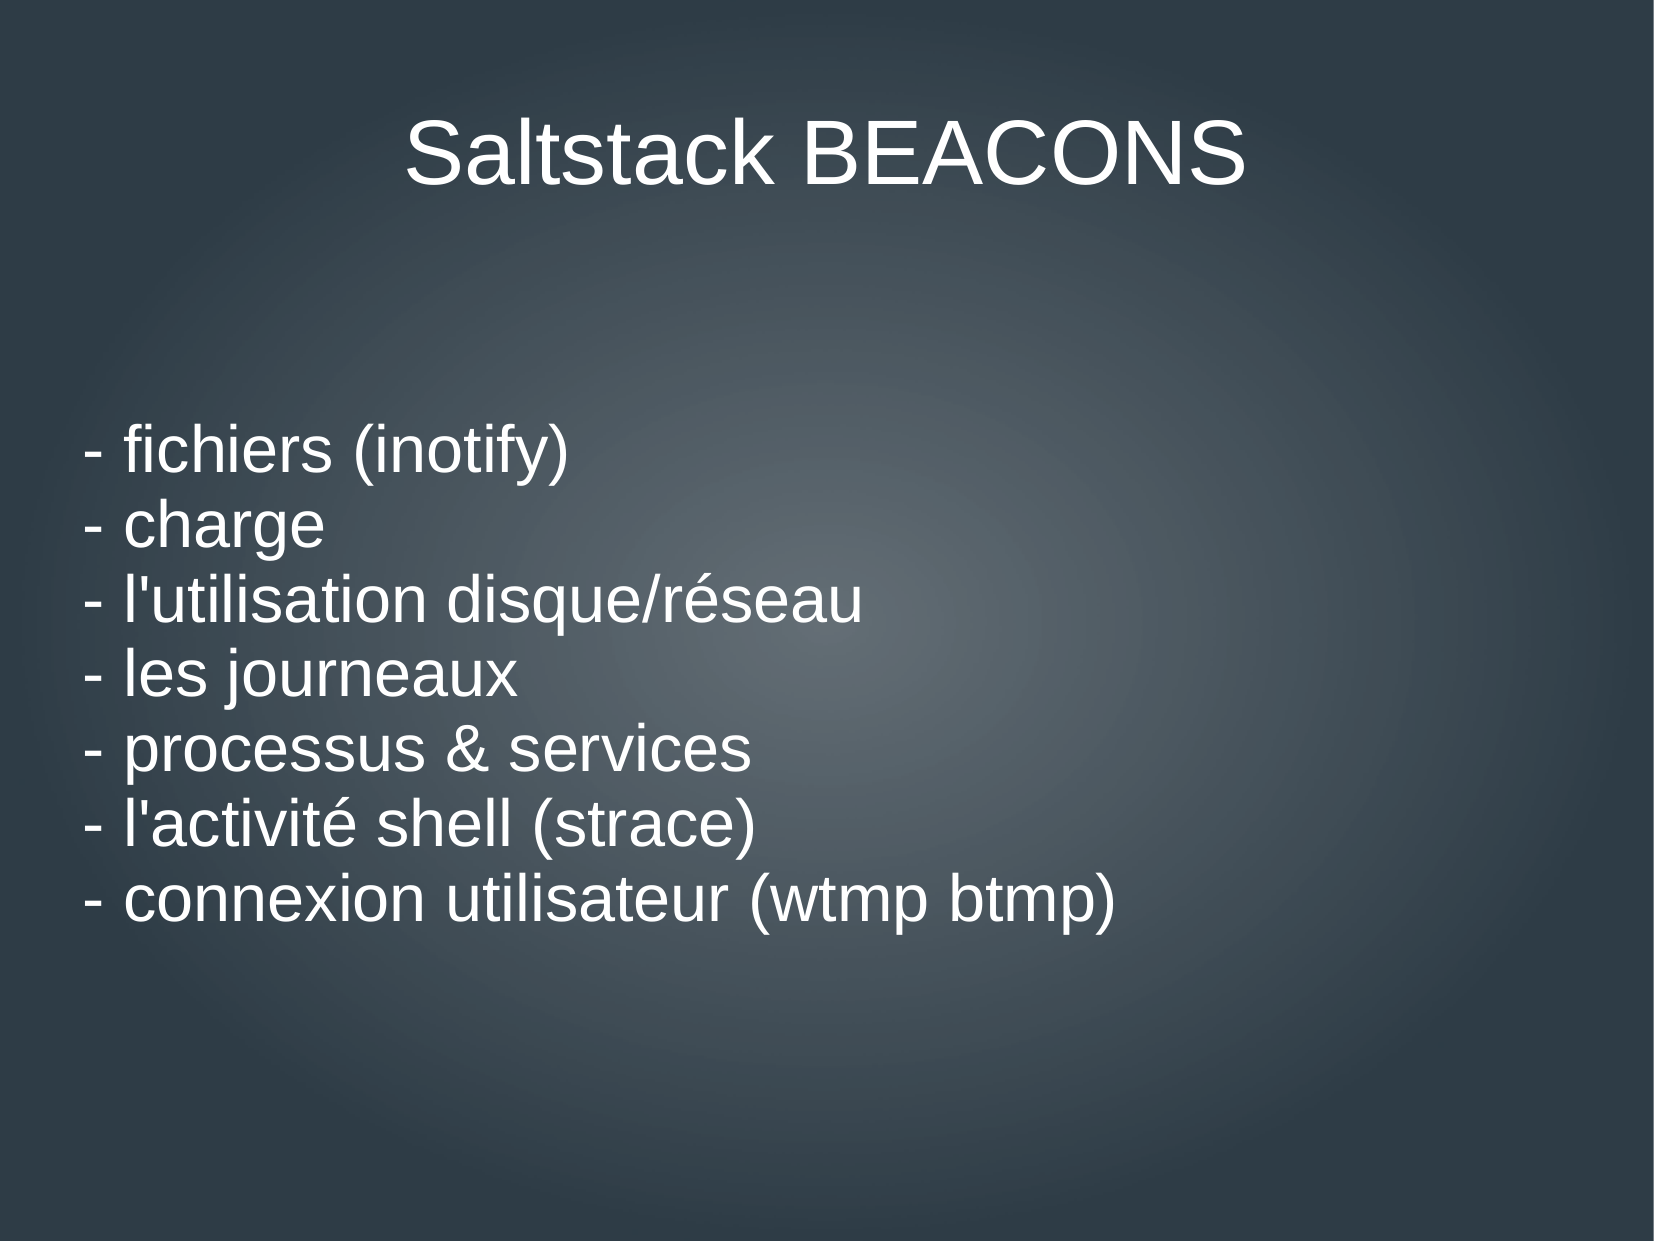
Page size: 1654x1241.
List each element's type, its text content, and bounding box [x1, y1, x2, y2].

subtitle - fichiers (inotify) - charge - l'utilisation disque/réseau - les journeaux - processus & services - l'activité shell (strace) - connexion utilisateur (wtmp btmp) [82, 314, 1571, 1034]
title Saltstack BEACONS [82, 49, 1571, 257]
